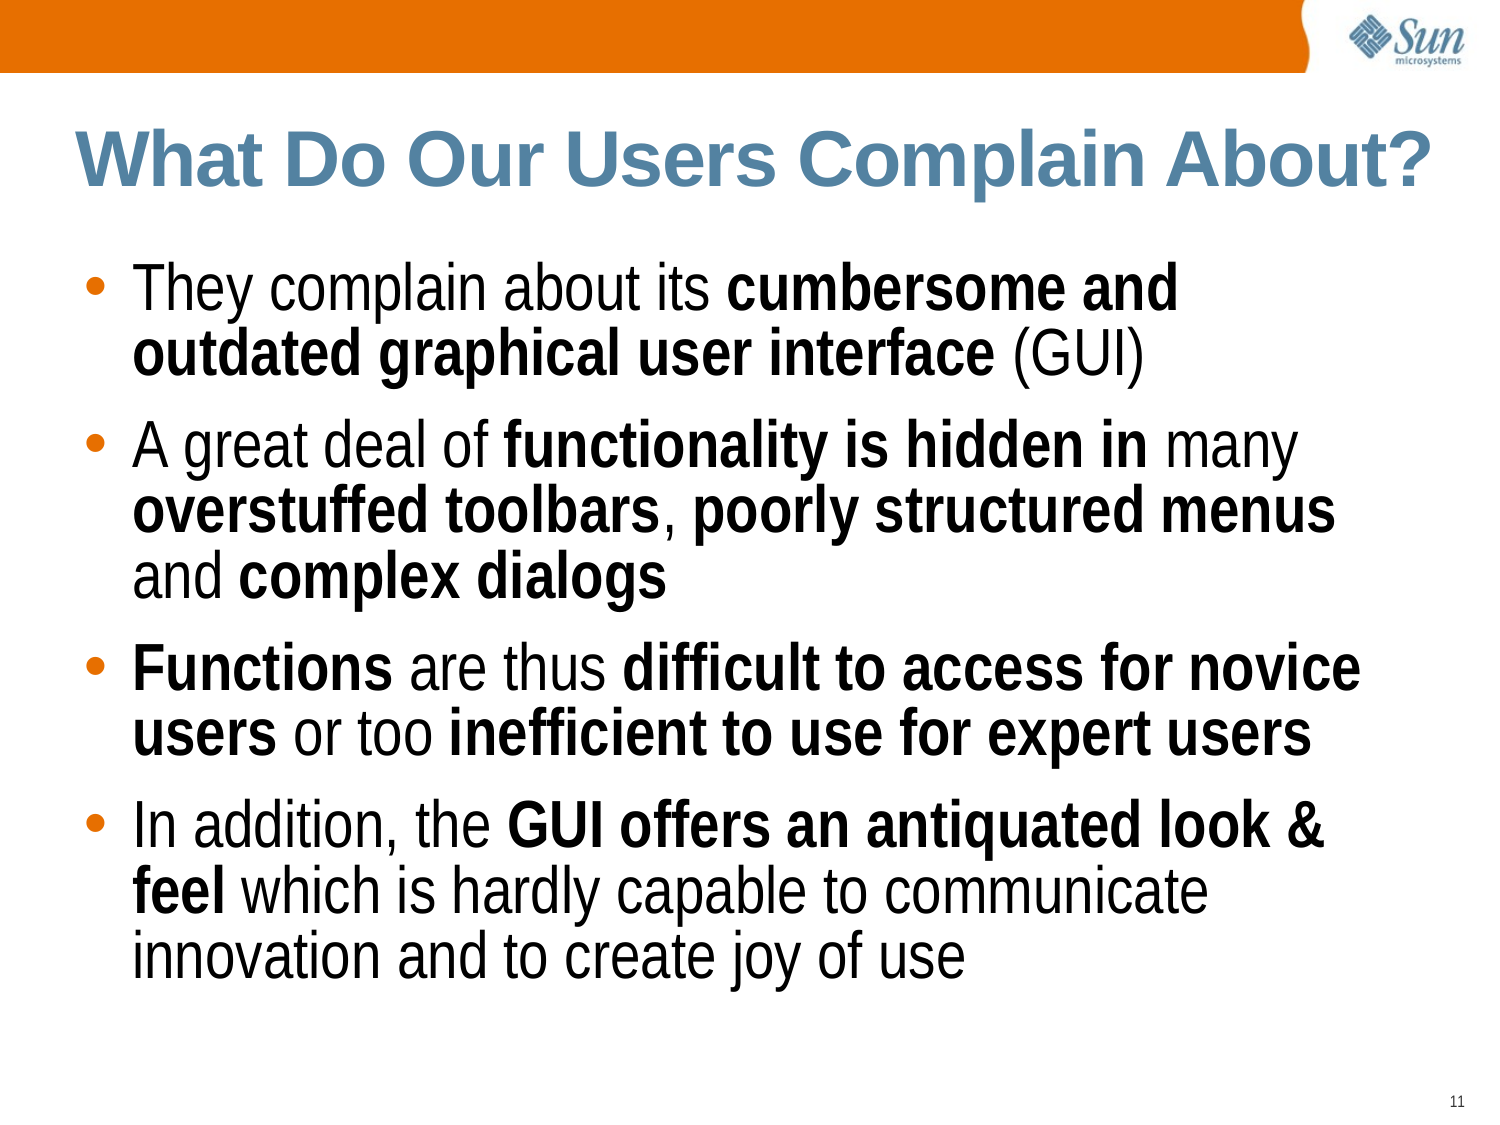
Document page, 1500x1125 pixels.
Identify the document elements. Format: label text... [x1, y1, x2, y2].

list They complain about its cumbersome and outdated graphical user interface (GUI) A great deal of functionality is hidden in many overstuffed toolbars, poorly structured menus and complex dialogs Functions are thus difficult to access for novice users or too inefficient to use for expert users In addition, the GUI offers an antiquated look & feel which is hardly capable to communicate innovation and to create joy of use [64, 258, 1401, 1062]
title What Do Our Users Complain About? [75, 123, 1437, 227]
picture [0, 0, 1500, 73]
